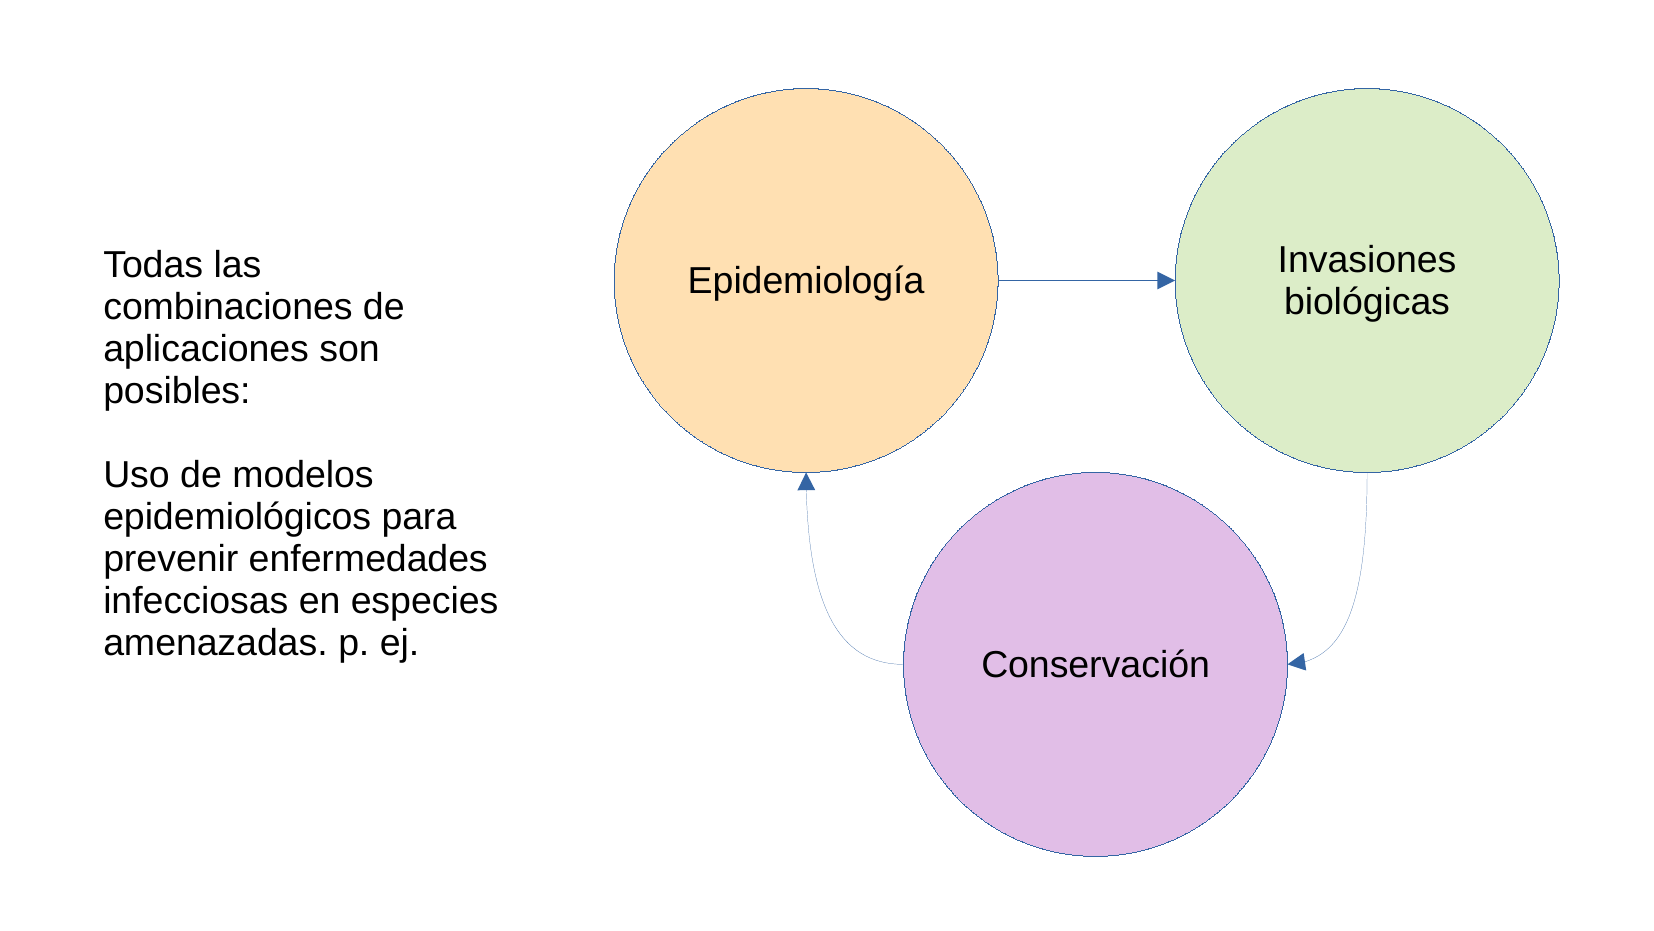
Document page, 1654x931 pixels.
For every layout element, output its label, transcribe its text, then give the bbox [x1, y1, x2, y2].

text_box Todas las combinaciones de aplicaciones son posibles: Uso de modelos epidemiológicos para prevenir enfermedades infecciosas en especies amenazadas. p. ej. [88, 236, 532, 671]
text_box Invasiones biológicas [1175, 88, 1560, 473]
text_box Conservación [903, 472, 1288, 857]
text_box Epidemiología [614, 88, 999, 473]
